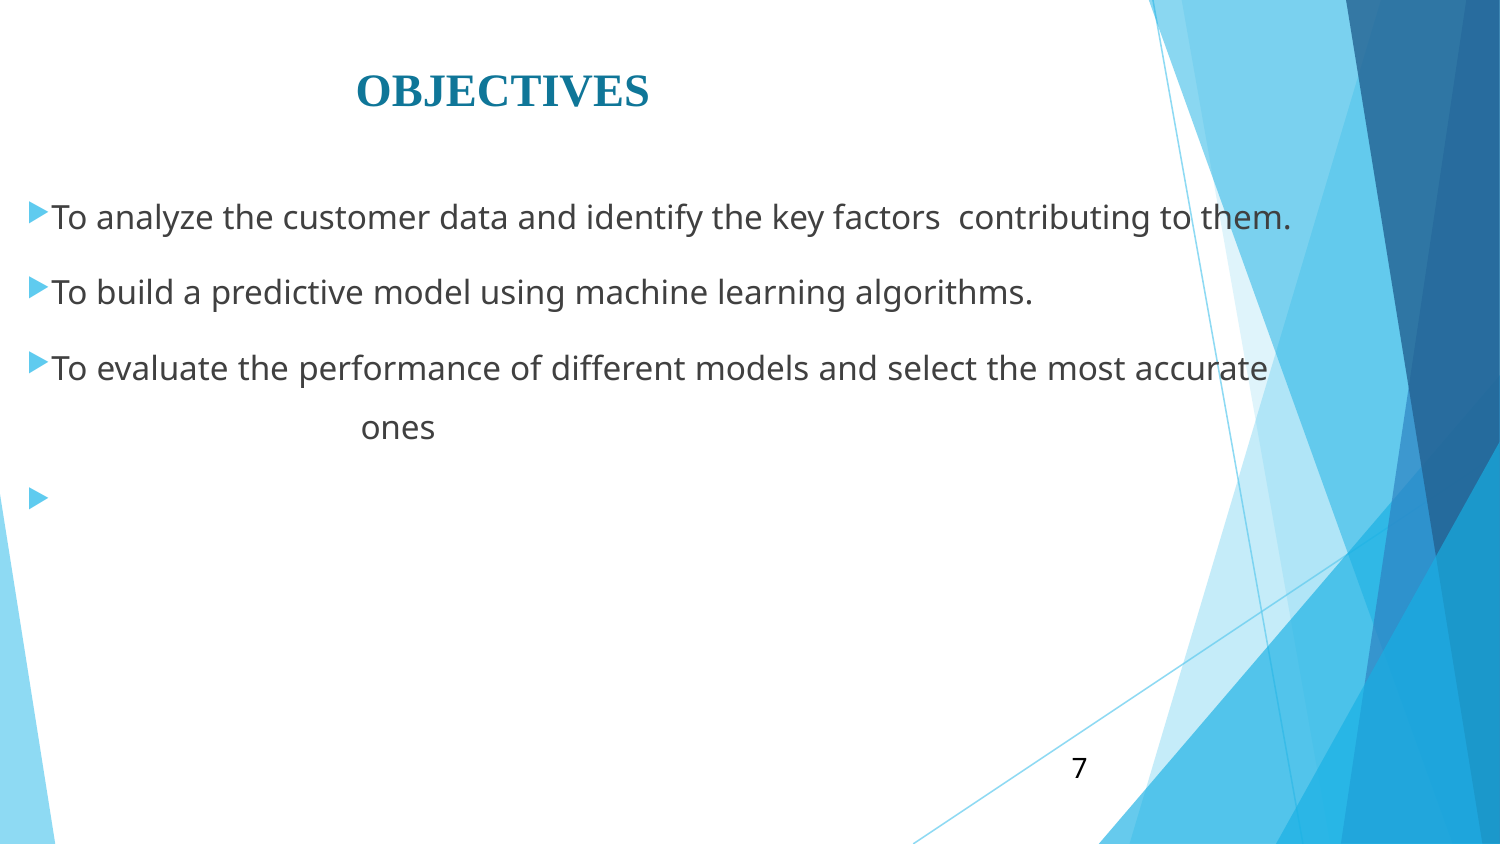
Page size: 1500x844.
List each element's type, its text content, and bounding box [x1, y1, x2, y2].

list To analyze the customer data and identify the key factors contributing to them. To build a predictive model using machine learning algorithms. To evaluate the performance of different models and select the most accurate ones [11, 168, 1314, 723]
text_box [1056, 743, 1142, 789]
title OBJECTIVES [0, 52, 1006, 124]
